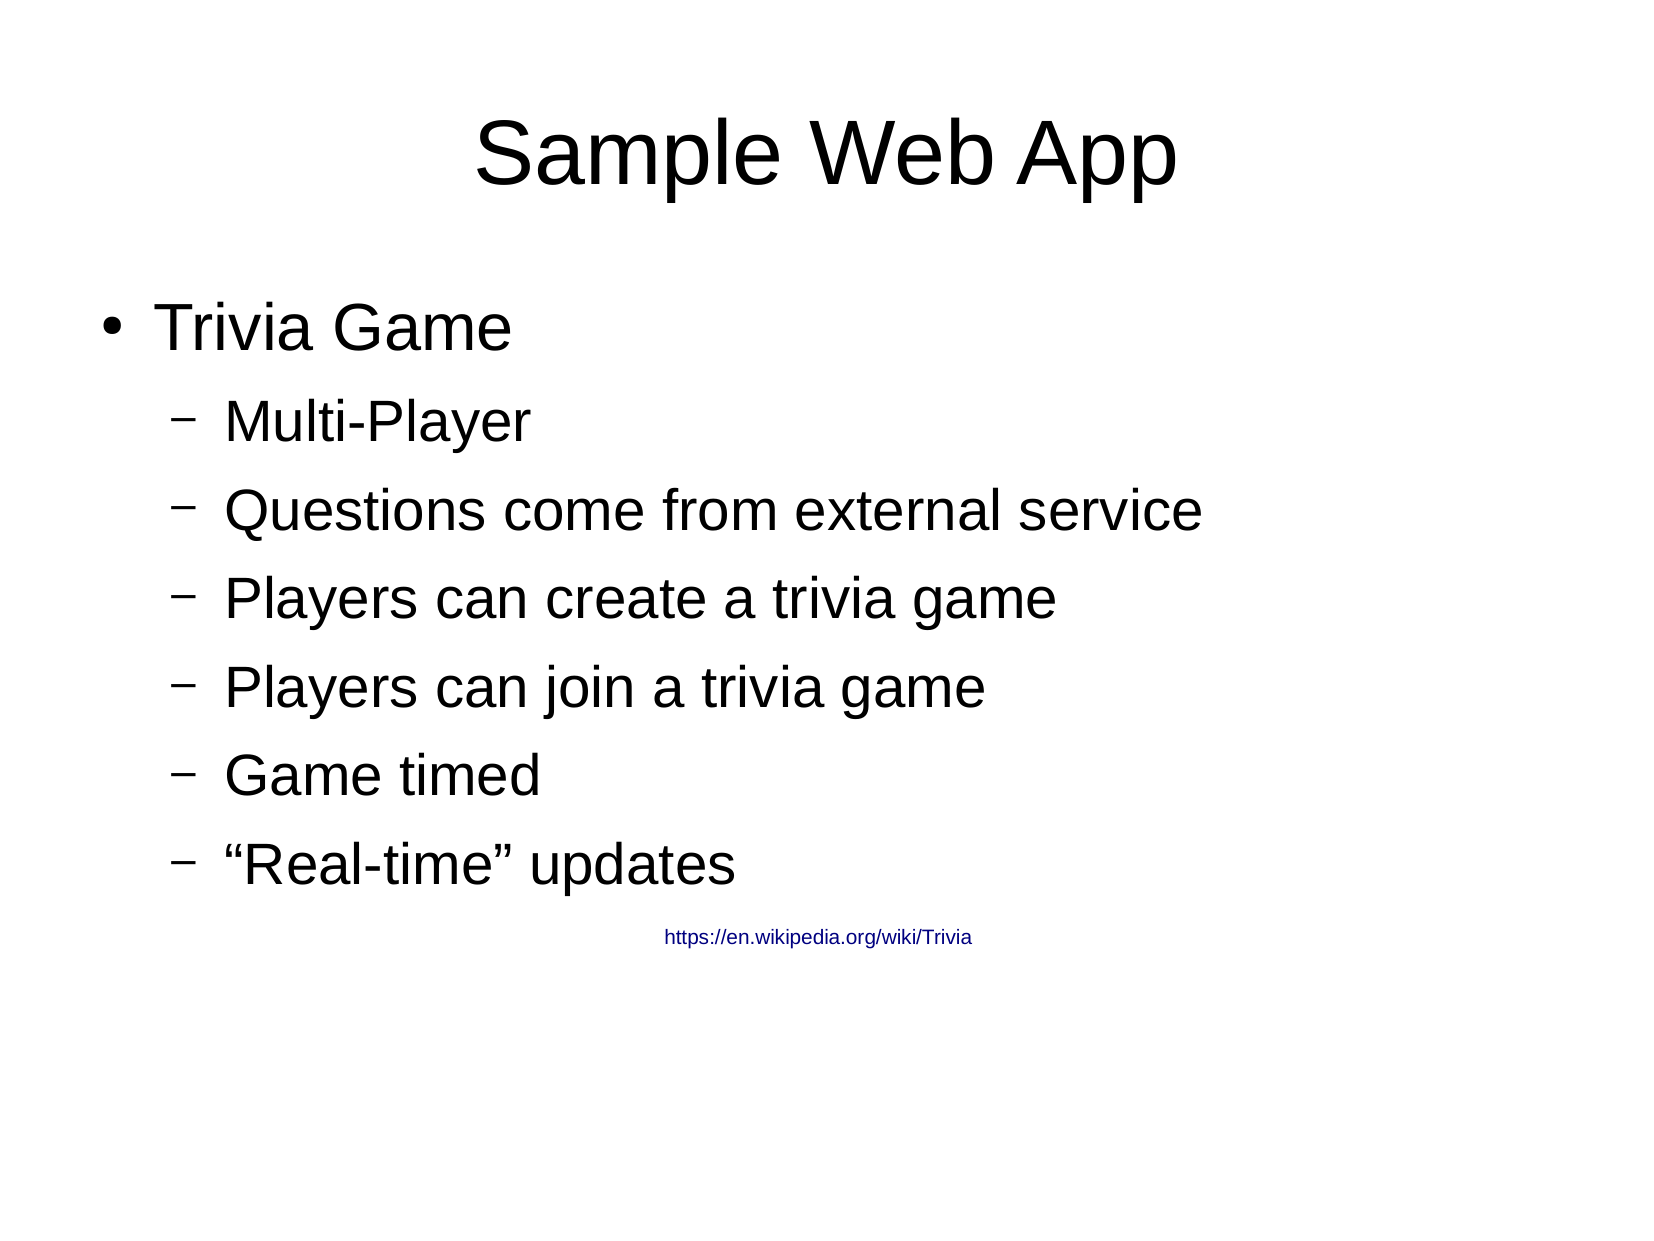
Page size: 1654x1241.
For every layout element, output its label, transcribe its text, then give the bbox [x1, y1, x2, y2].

title Sample Web App [82, 49, 1571, 257]
text_box https://en.wikipedia.org/wiki/Trivia [649, 918, 987, 957]
list Trivia Game Multi-Player Questions come from external service Players can create a trivia game Players can join a trivia game Game timed “Real-time” updates [82, 290, 1571, 1010]
